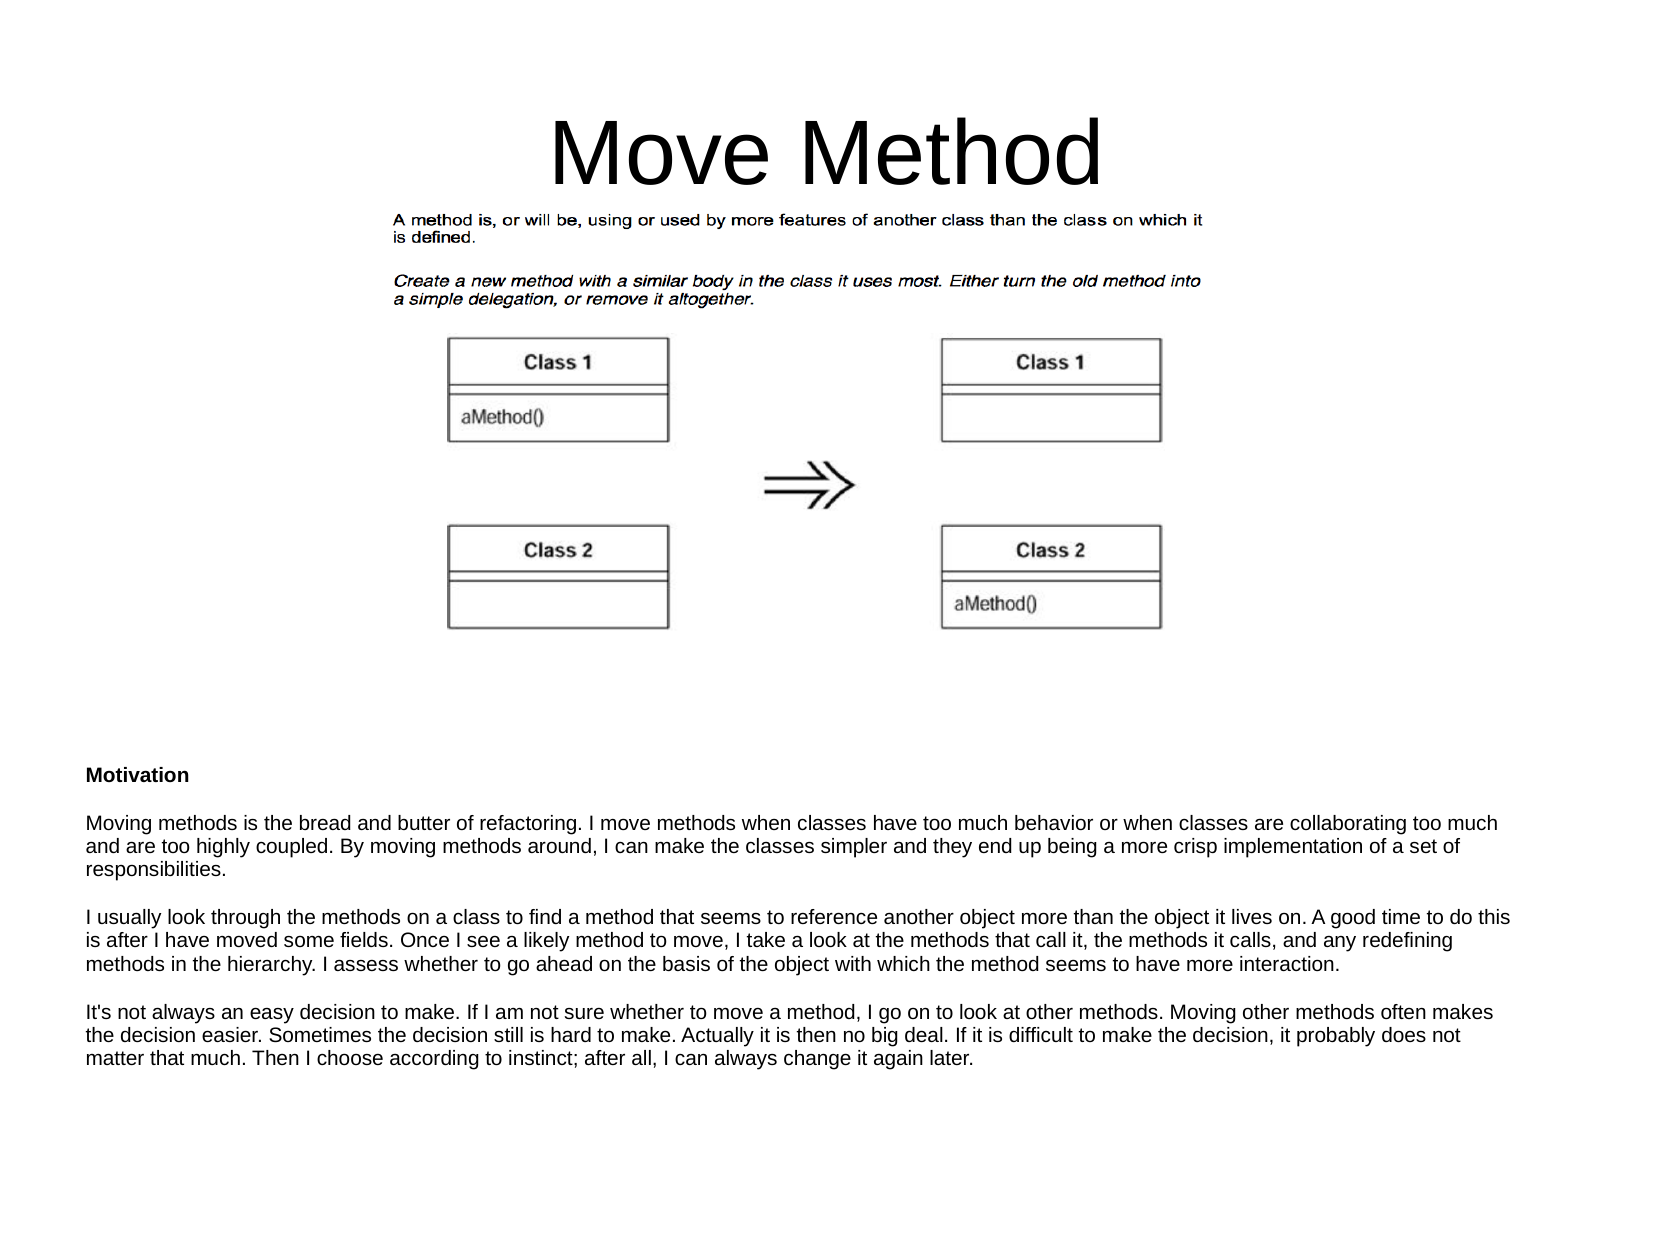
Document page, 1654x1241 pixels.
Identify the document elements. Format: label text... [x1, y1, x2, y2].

title Move Method [82, 49, 1571, 257]
text_box Motivation Moving methods is the bread and butter of refactoring. I move methods when classes have too much behavior or when classes are collaborating too much and are too highly coupled. By moving methods around, I can make the classes simpler and they end up being a more crisp implementation of a set of responsibilities. I usually look through the methods on a class to find a method that seems to reference another object more than the object it lives on. A good time to do this is after I have moved some fields. Once I see a likely method to move, I take a look at the methods that call it, the methods it calls, and any redefining methods in the hierarchy. I assess whether to go ahead on the basis of the object with which the method seems to have more interaction. It's not always an easy decision to make. If I am not sure whether to move a method, I go on to look at other methods. Moving other methods often makes the decision easier. Sometimes the decision still is hard to make. Actually it is then no big deal. If it is difficult to make the decision, it probably does not matter that much. Then I choose according to instinct; after all, I can always change it again later. [70, 755, 1540, 1161]
picture [366, 212, 1229, 638]
